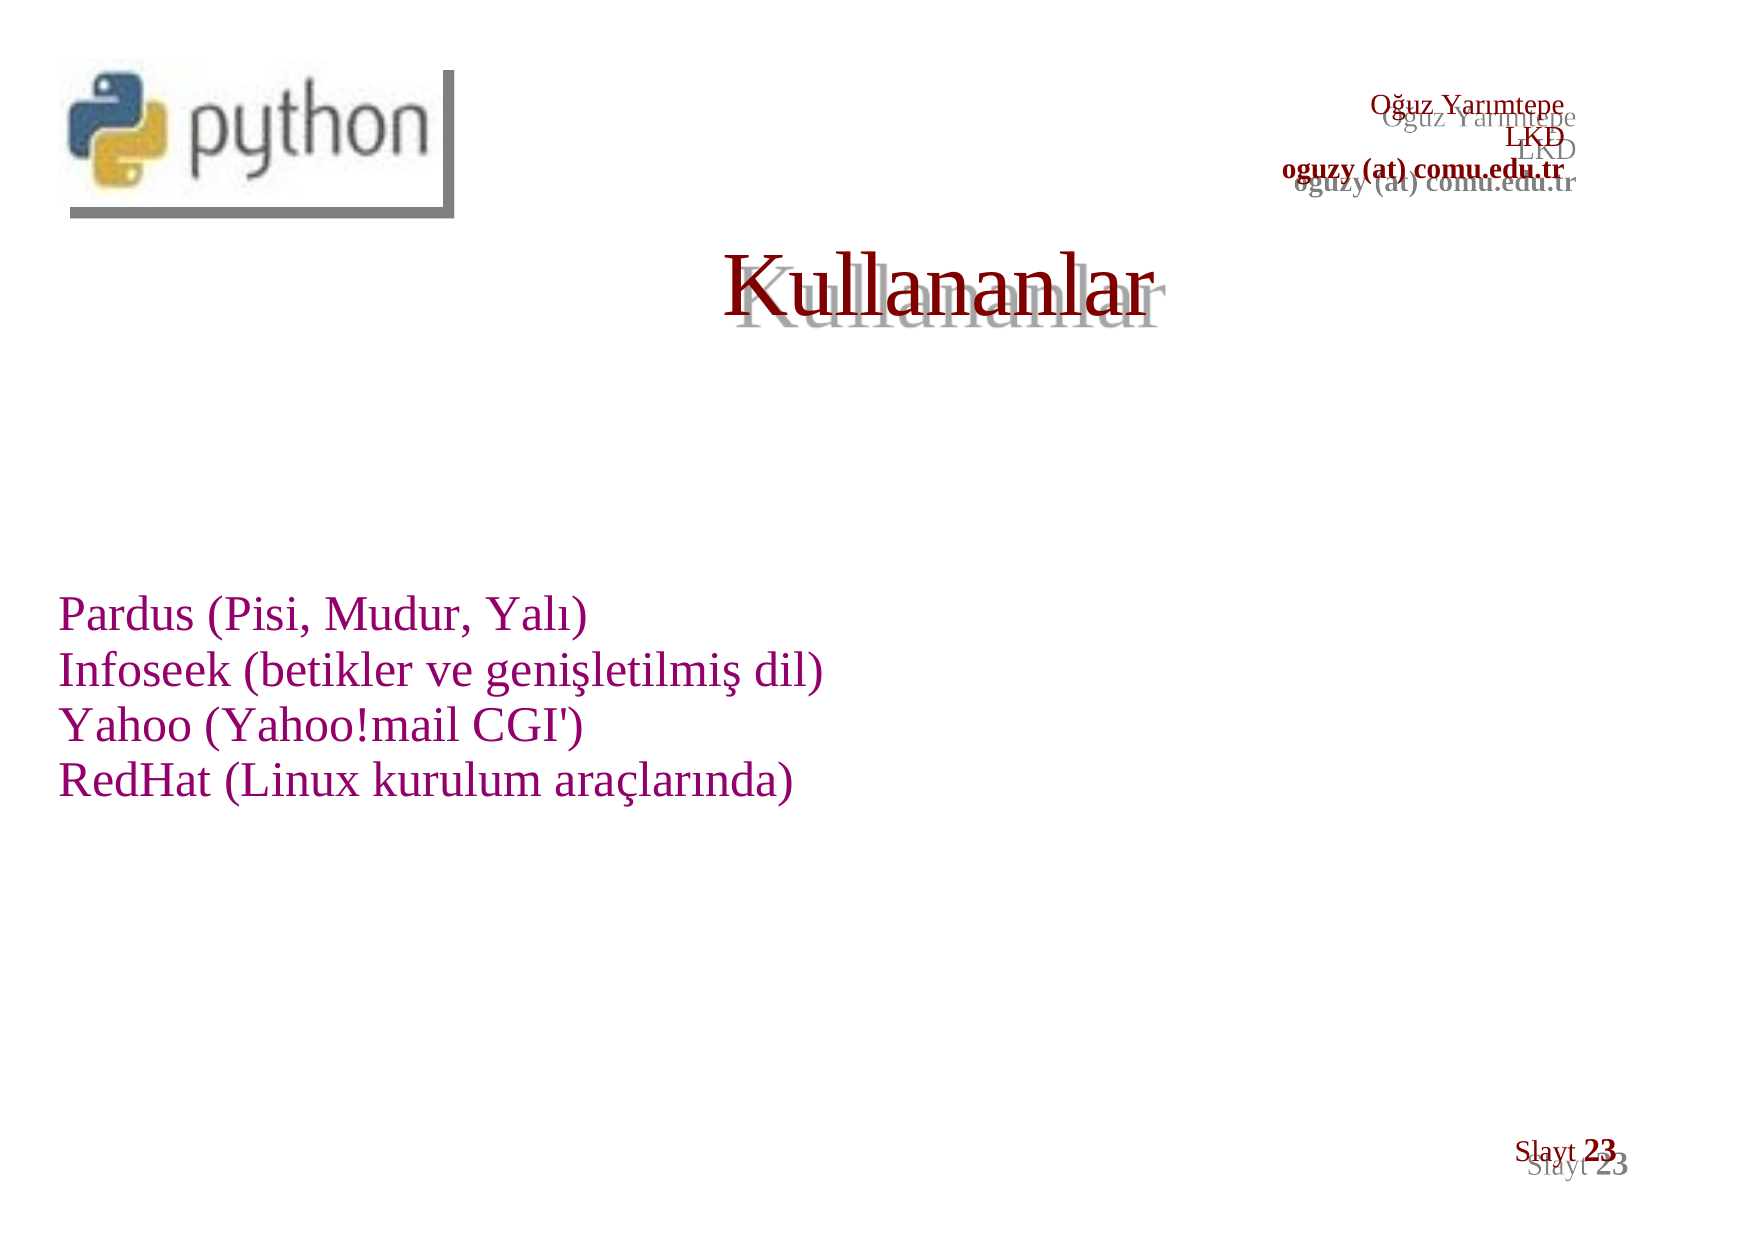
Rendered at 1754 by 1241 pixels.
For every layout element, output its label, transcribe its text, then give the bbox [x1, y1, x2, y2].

subtitle Pardus (Pisi, Mudur, Yalı) Infoseek (betikler ve genişletilmiş dil) Yahoo (Yahoo!mail CGI') RedHat (Linux kurulum araçlarında) [59, 360, 1695, 1034]
picture [59, 58, 443, 207]
title Kullananlar [194, 214, 1684, 355]
